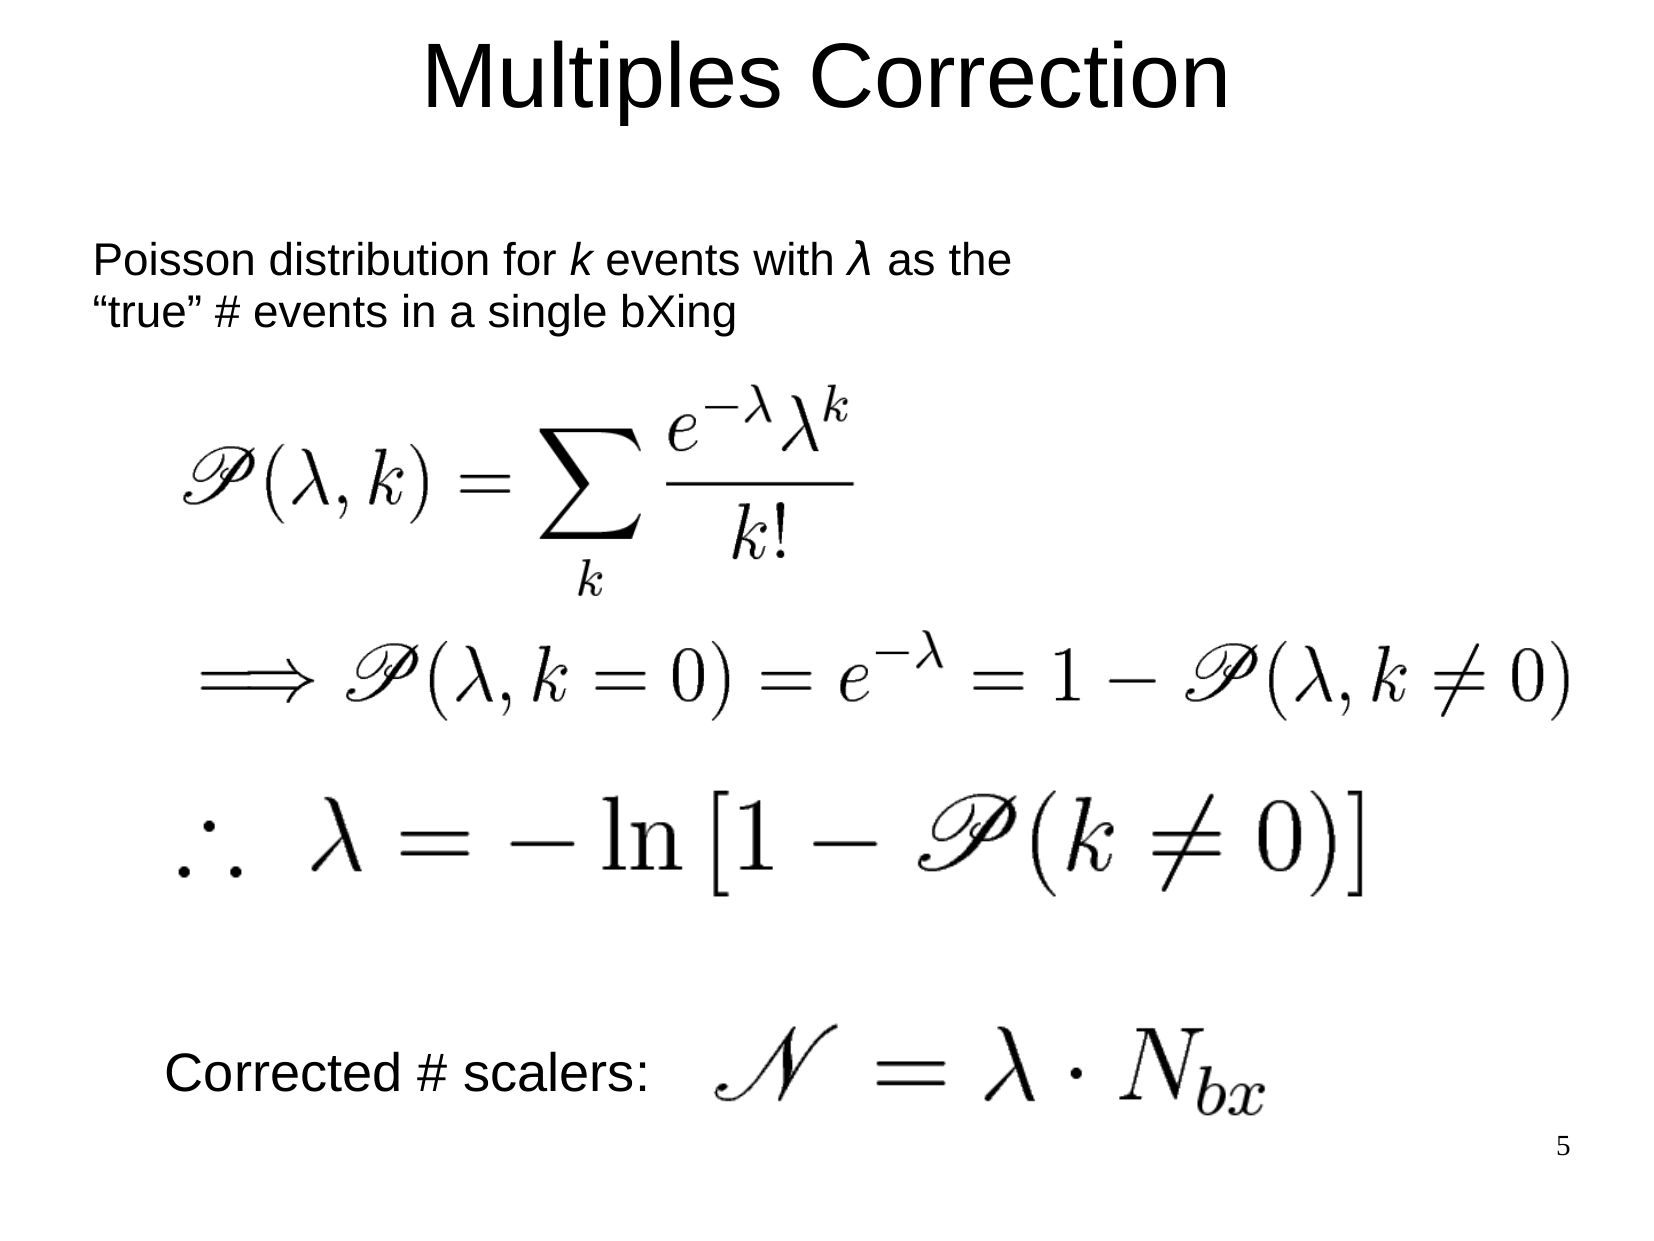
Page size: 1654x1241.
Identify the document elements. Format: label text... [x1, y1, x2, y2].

picture [172, 380, 1580, 723]
picture [165, 780, 1381, 903]
title Multiples Correction [82, 0, 1571, 155]
text_box Corrected # scalers: [150, 1034, 666, 1111]
text_box Poisson distribution for k events with λ as the “true” # events in a single bXing [77, 225, 1111, 451]
picture [705, 1019, 1287, 1125]
